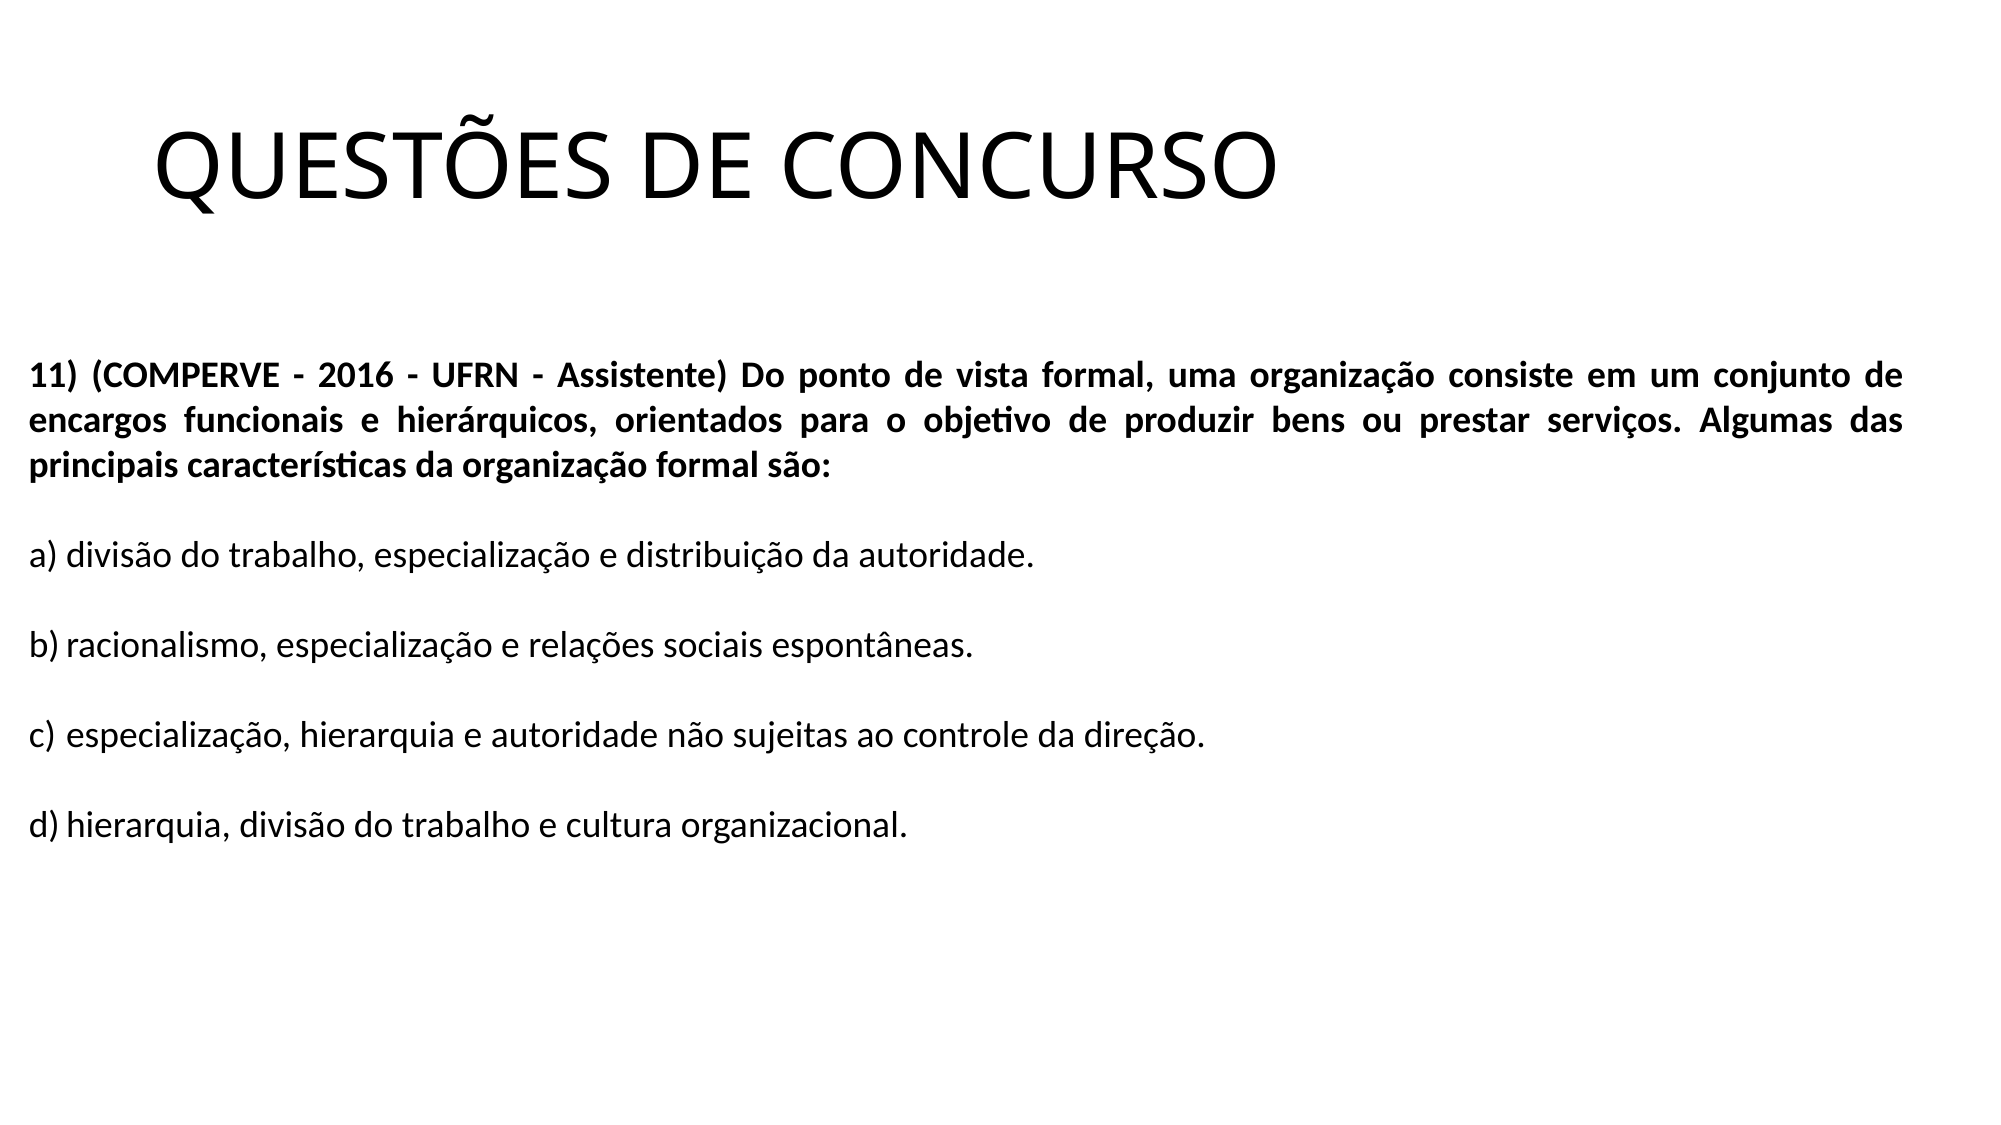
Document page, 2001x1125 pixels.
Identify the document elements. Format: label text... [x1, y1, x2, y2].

list 11) (COMPERVE - 2016 - UFRN - Assistente) Do ponto de vista formal, uma organização consiste em um conjunto de encargos funcionais e hierárquicos, orientados para o objetivo de produzir bens ou prestar serviços. Algumas das principais características da organização formal são: divisão do trabalho, especialização e distribuição da autoridade. racionalismo, especialização e relações sociais espontâneas. especialização, hierarquia e autoridade não sujeitas ao controle da direção. hierarquia, divisão do trabalho e cultura organizacional. [13, 342, 1921, 1035]
title QUESTÕES DE CONCURSO [137, 59, 1863, 278]
